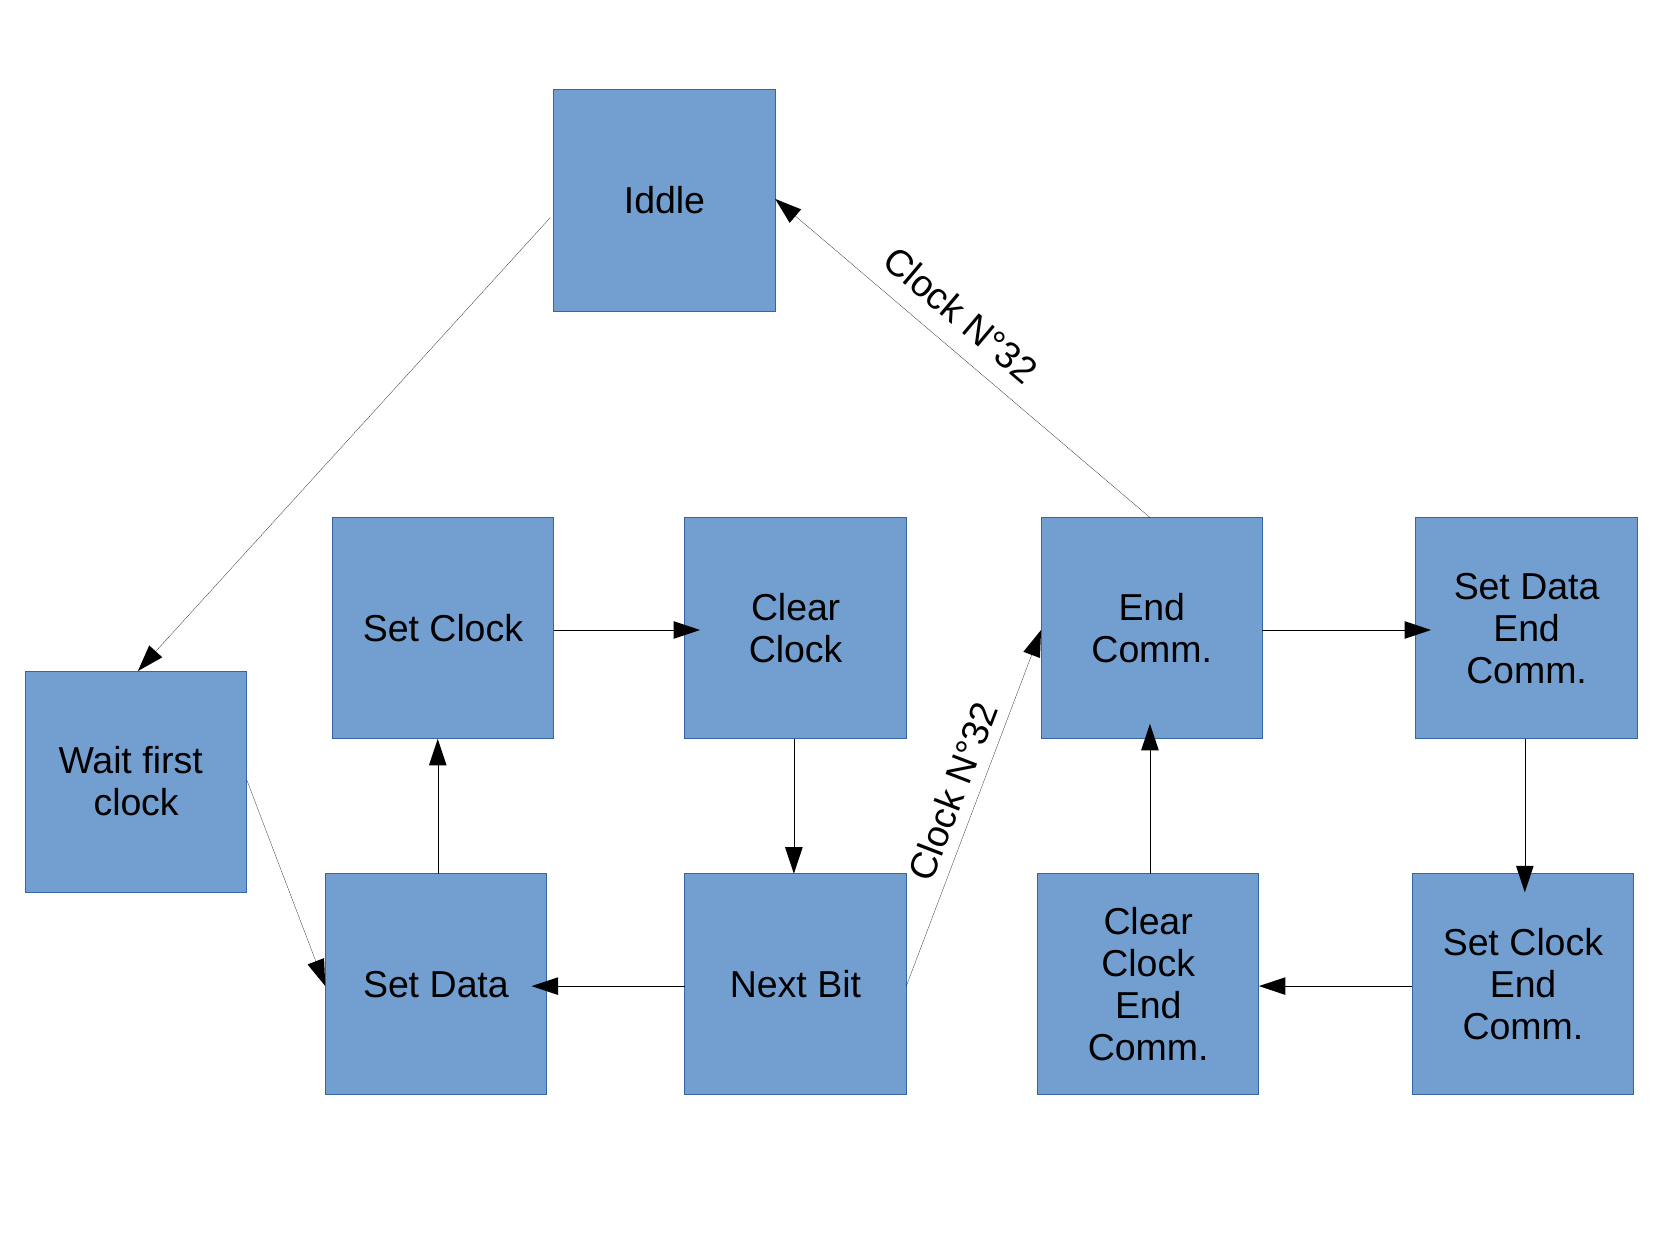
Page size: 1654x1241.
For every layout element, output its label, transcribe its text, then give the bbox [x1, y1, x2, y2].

text_box Iddle [553, 89, 776, 312]
text_box Set Data End Comm. [1415, 517, 1638, 739]
text_box Clock N°32 [887, 480, 1109, 908]
text_box Clear Clock End Comm. [1037, 873, 1259, 1095]
text_box End Comm. [1041, 517, 1263, 739]
text_box Set Clock [332, 517, 554, 739]
text_box Clock N°32 [858, 223, 1114, 452]
text_box Set Data [325, 873, 547, 1095]
text_box Wait first clock [25, 671, 247, 893]
text_box Next Bit [684, 873, 907, 1095]
text_box Set Clock End Comm. [1412, 873, 1634, 1095]
text_box Clock N°32 [850, 269, 1074, 462]
text_box Clear Clock [684, 517, 907, 739]
